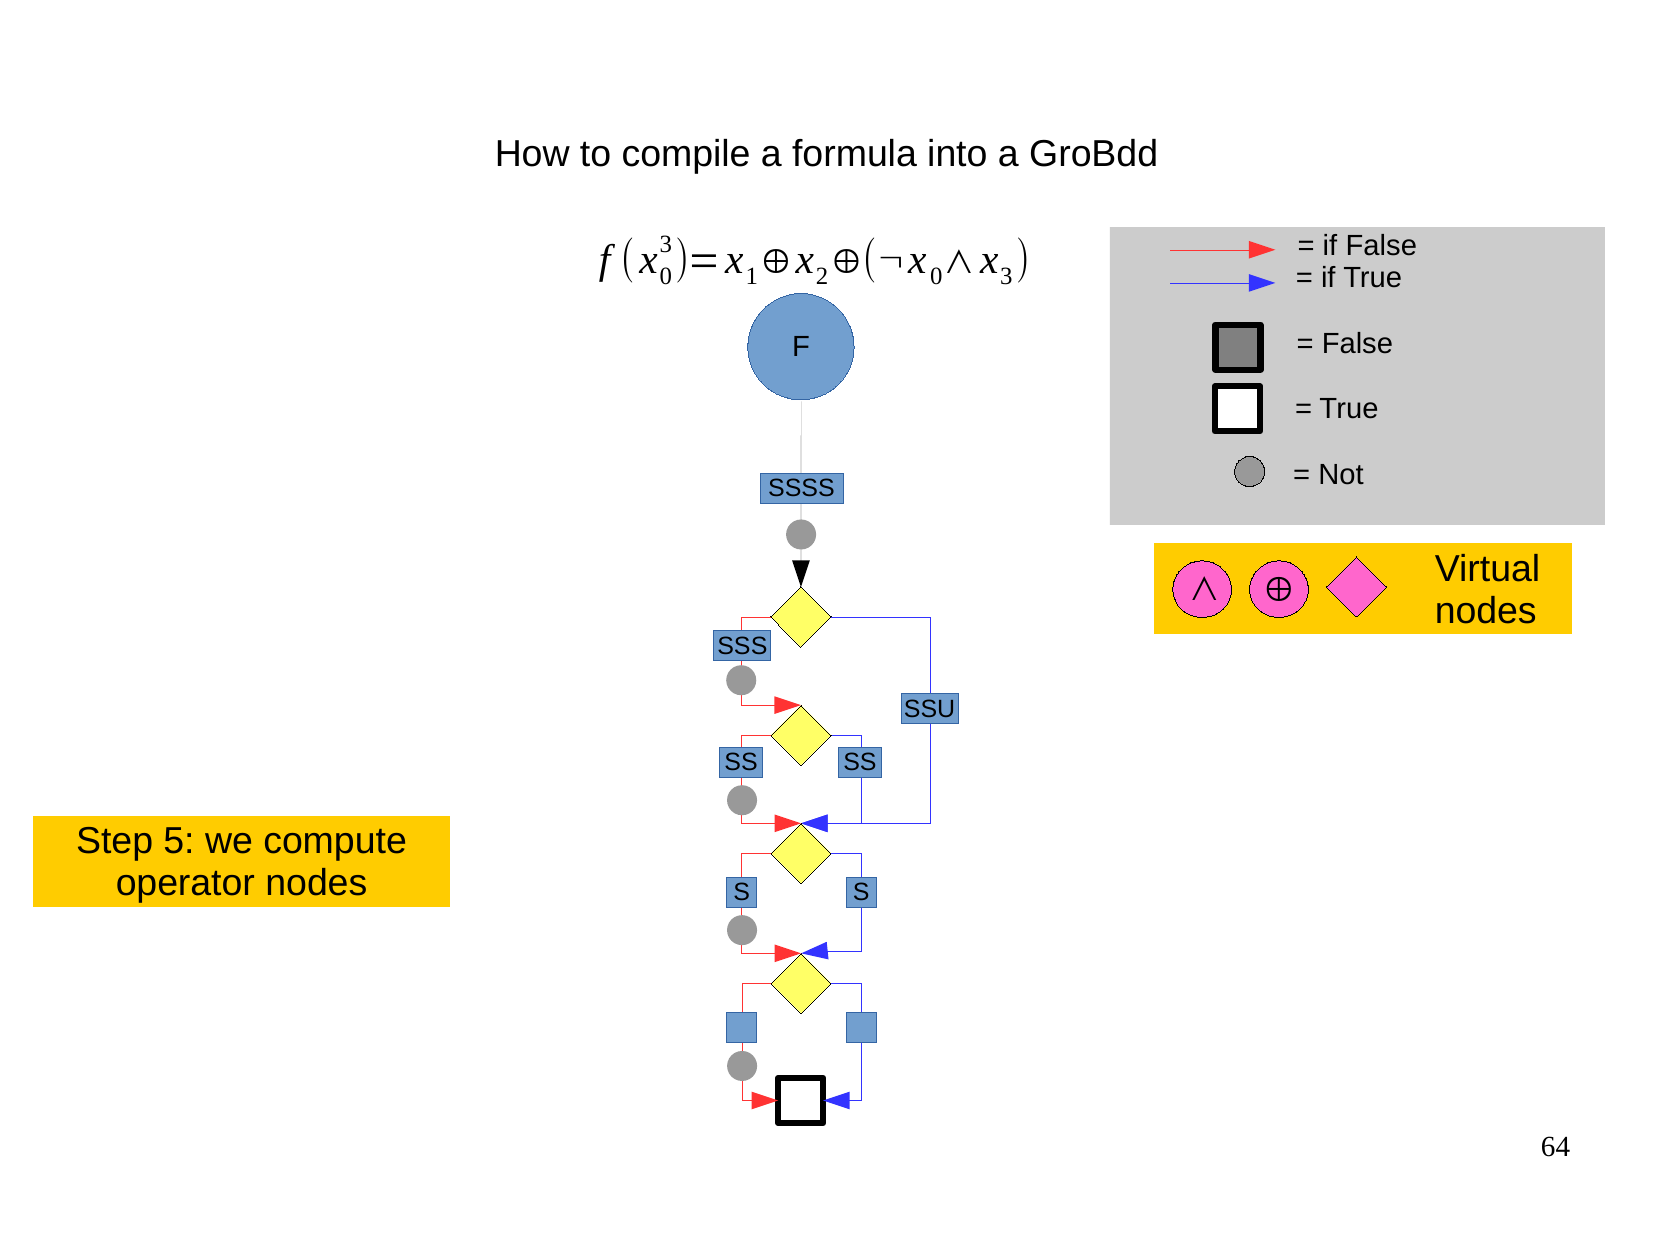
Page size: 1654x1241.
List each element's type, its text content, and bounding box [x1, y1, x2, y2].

text_box = if False = if True = False = True = Not [1109, 227, 1605, 525]
text_box [1234, 456, 1265, 487]
text_box [771, 954, 831, 1014]
text_box [778, 1077, 824, 1123]
text_box S [846, 877, 877, 908]
text_box F [747, 293, 855, 400]
text_box [1215, 386, 1261, 432]
text_box [770, 586, 832, 648]
text_box Virtual nodes [1420, 540, 1571, 639]
text_box [1215, 324, 1261, 370]
text_box [1154, 543, 1420, 634]
chart [1254, 563, 1302, 610]
text_box [786, 519, 817, 550]
chart [1181, 563, 1229, 610]
text_box [771, 824, 831, 884]
text_box SS [838, 747, 882, 778]
text_box [726, 665, 757, 696]
text_box SSU [901, 693, 959, 724]
text_box SSS [713, 630, 771, 661]
text_box [727, 915, 758, 946]
text_box [846, 1012, 877, 1043]
text_box SSSS [760, 473, 844, 504]
text_box [771, 706, 832, 766]
text_box S [726, 877, 757, 908]
text_box [727, 1050, 758, 1082]
title How to compile a formula into a GroBdd [82, 49, 1571, 257]
text_box Step 5: we compute operator nodes [33, 816, 450, 907]
text_box [727, 785, 758, 816]
text_box [726, 1012, 757, 1043]
chart [590, 257, 1036, 289]
text_box SS [719, 747, 763, 778]
